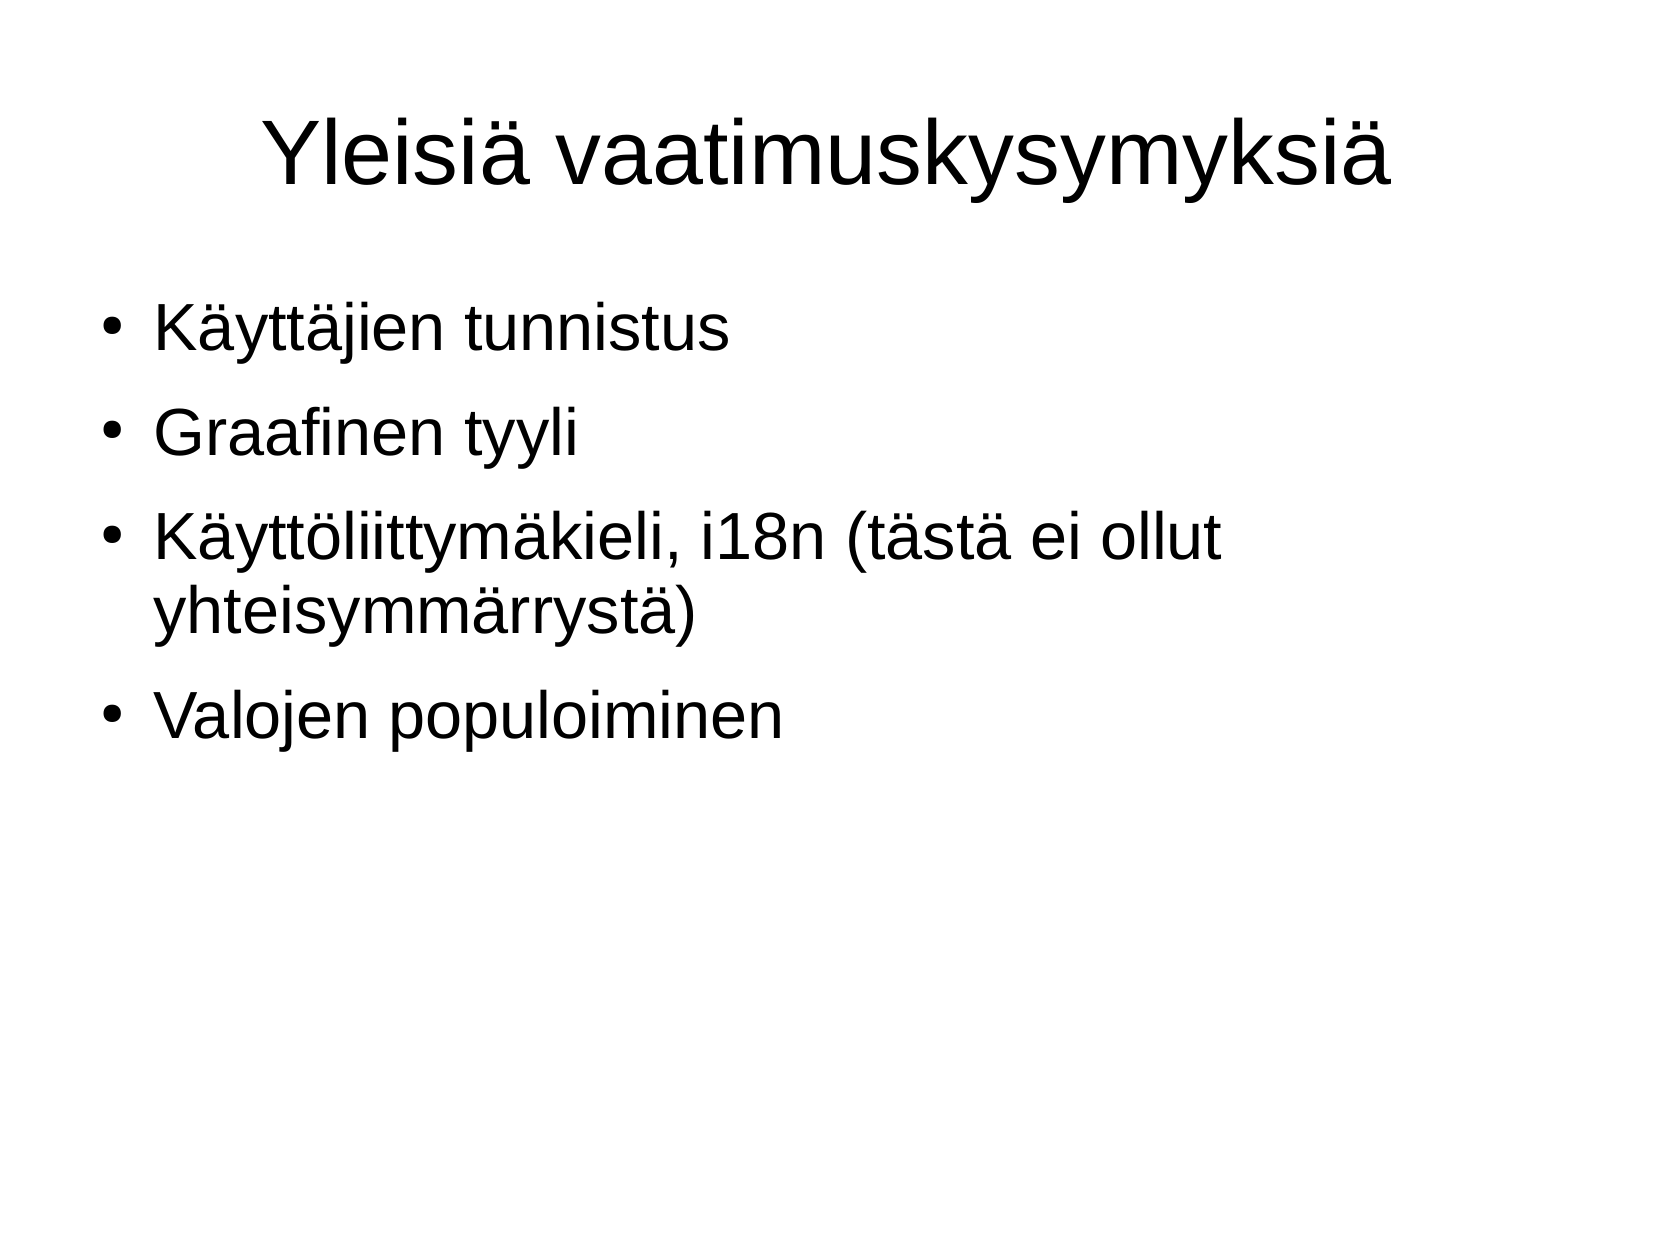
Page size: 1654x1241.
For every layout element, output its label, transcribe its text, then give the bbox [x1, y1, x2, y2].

list Käyttäjien tunnistus Graafinen tyyli Käyttöliittymäkieli, i18n (tästä ei ollut yhteisymmärrystä) Valojen populoiminen [82, 290, 1538, 1010]
title Yleisiä vaatimuskysymyksiä [82, 49, 1571, 257]
